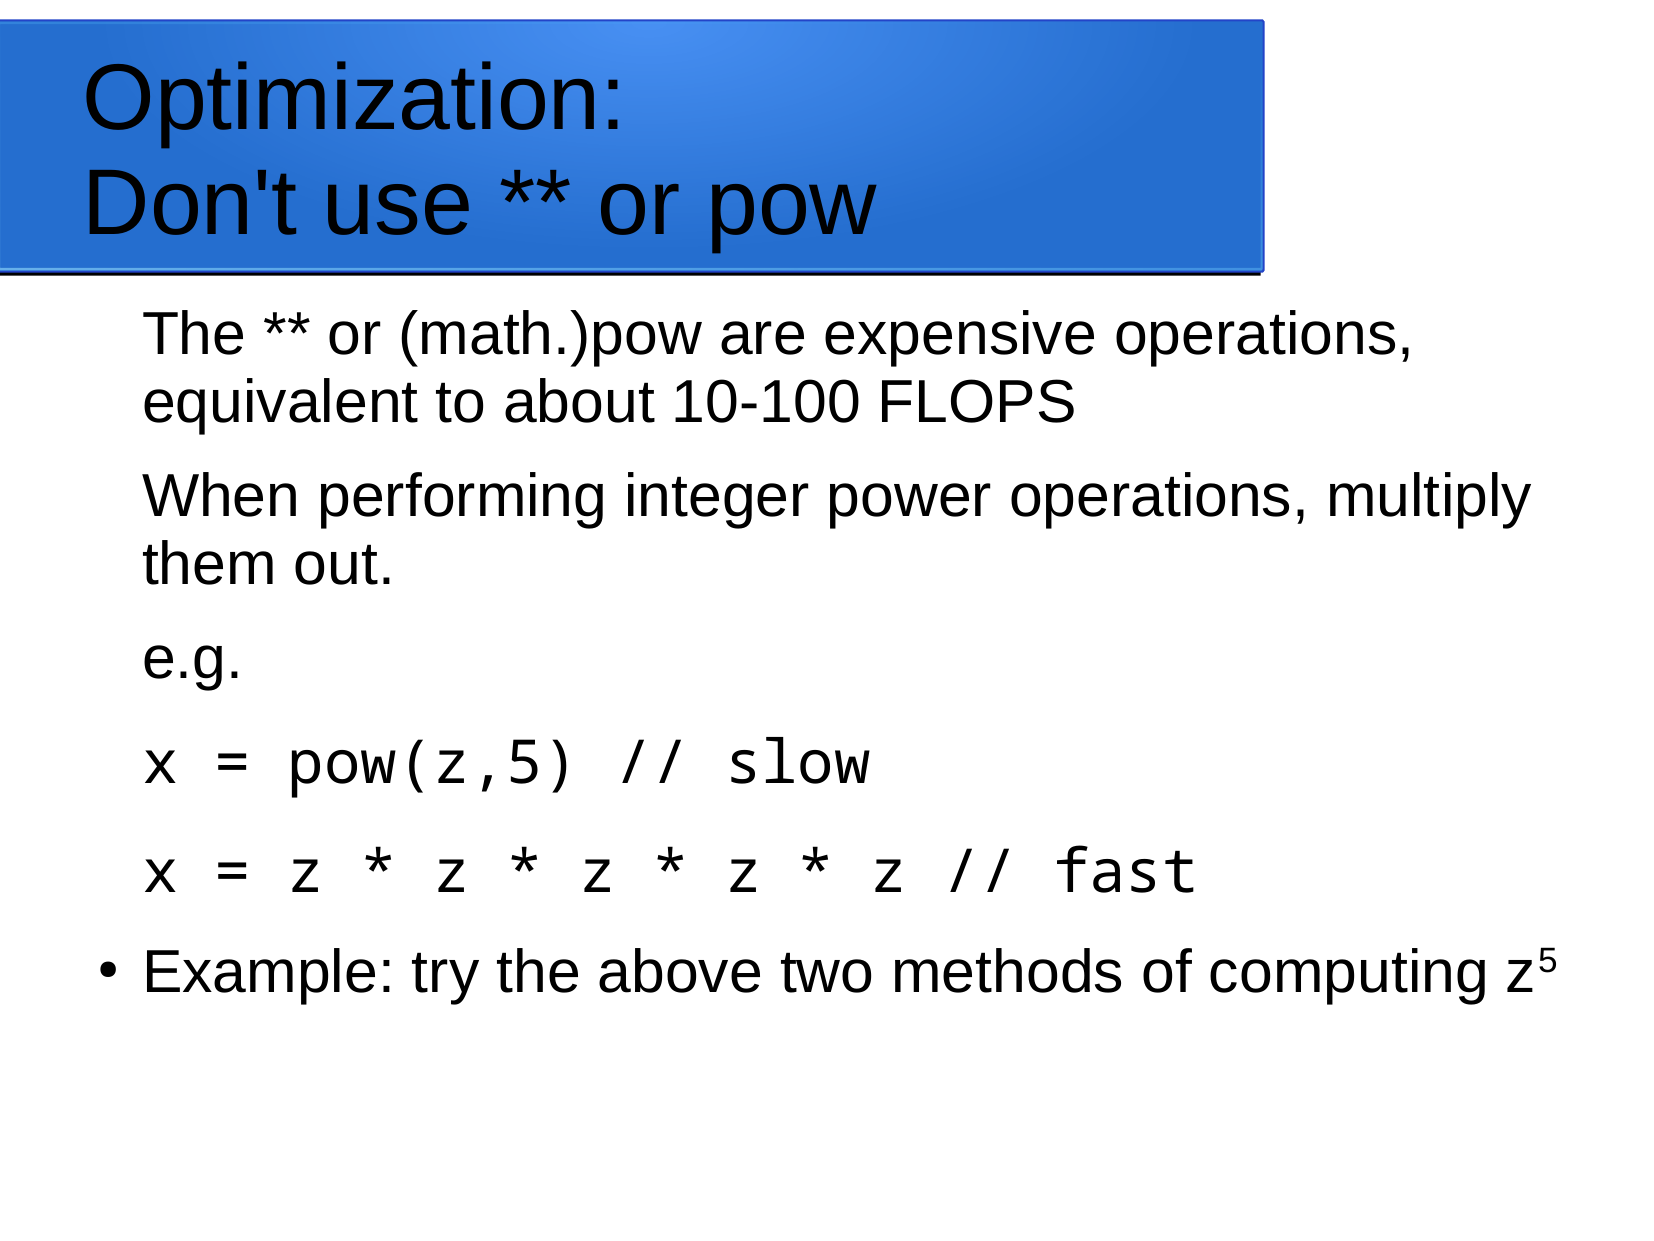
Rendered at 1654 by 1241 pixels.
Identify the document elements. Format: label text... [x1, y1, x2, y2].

list The ** or (math.)pow are expensive operations, equivalent to about 10-100 FLOPS When performing integer power operations, multiply them out. e.g. x = pow(z,5) // slow x = z * z * z * z * z // fast Example: try the above two methods of computing z5 [82, 299, 1571, 1019]
title Optimization: Don't use ** or pow [82, 45, 1234, 254]
